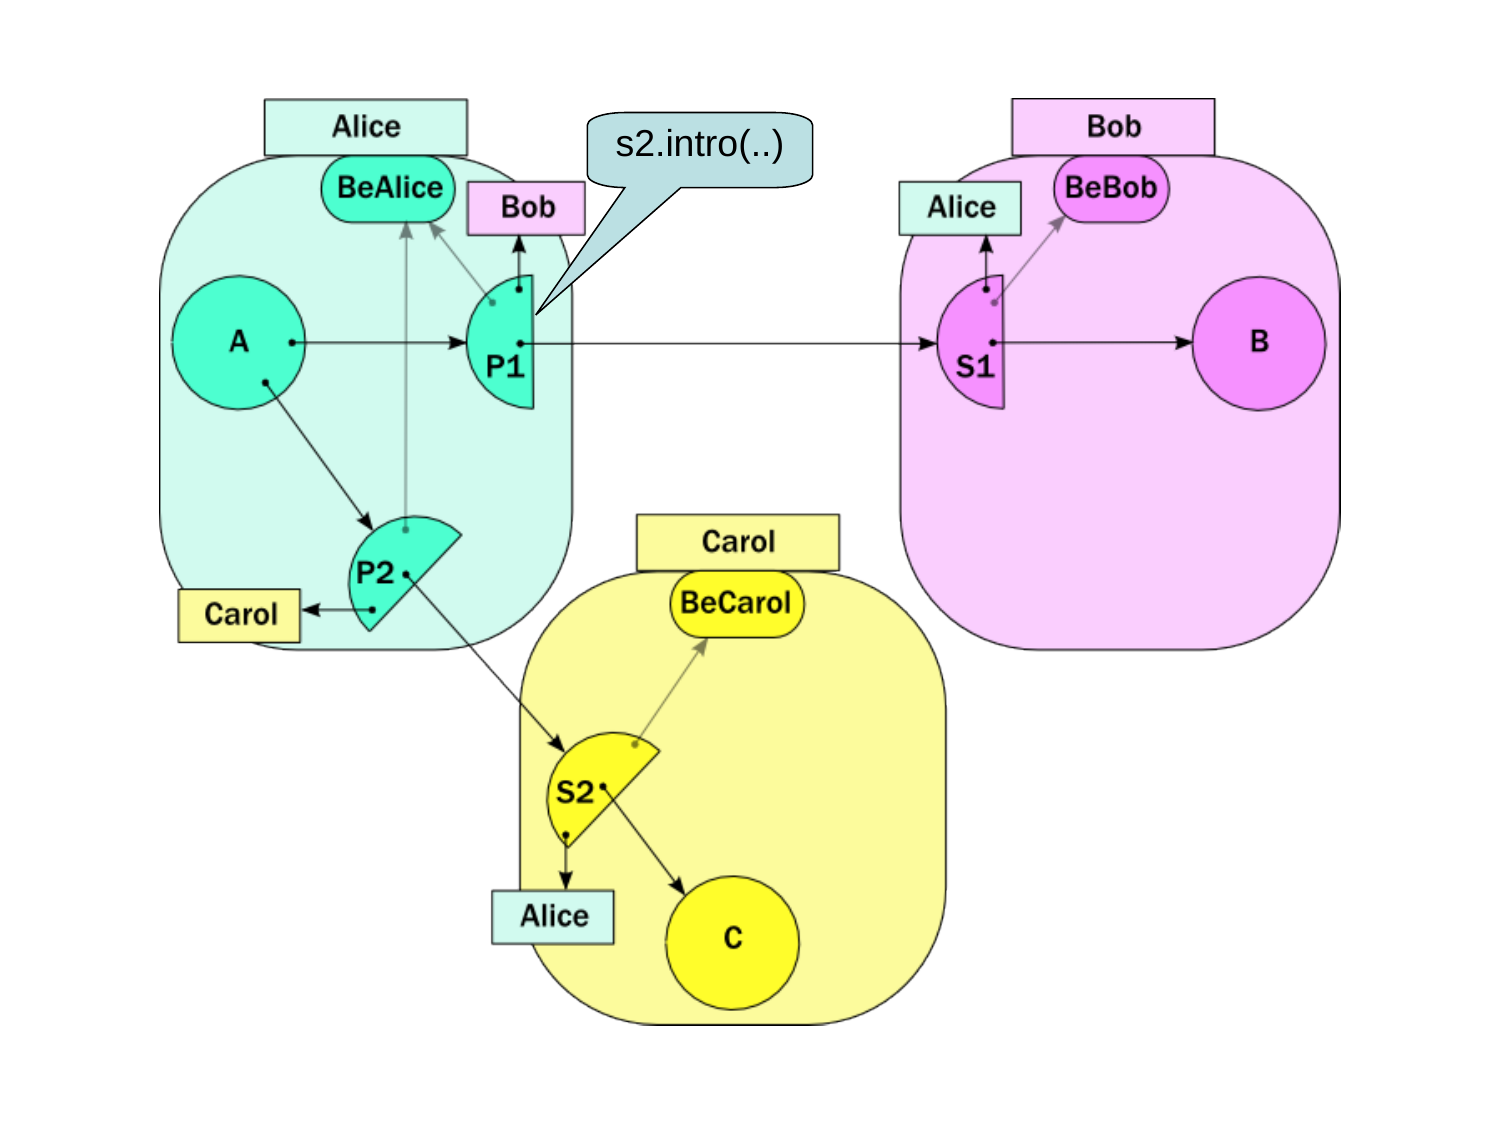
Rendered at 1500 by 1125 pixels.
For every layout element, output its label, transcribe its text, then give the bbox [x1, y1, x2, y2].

picture [159, 98, 1341, 1026]
text_box s2.intro(..) [535, 112, 813, 315]
